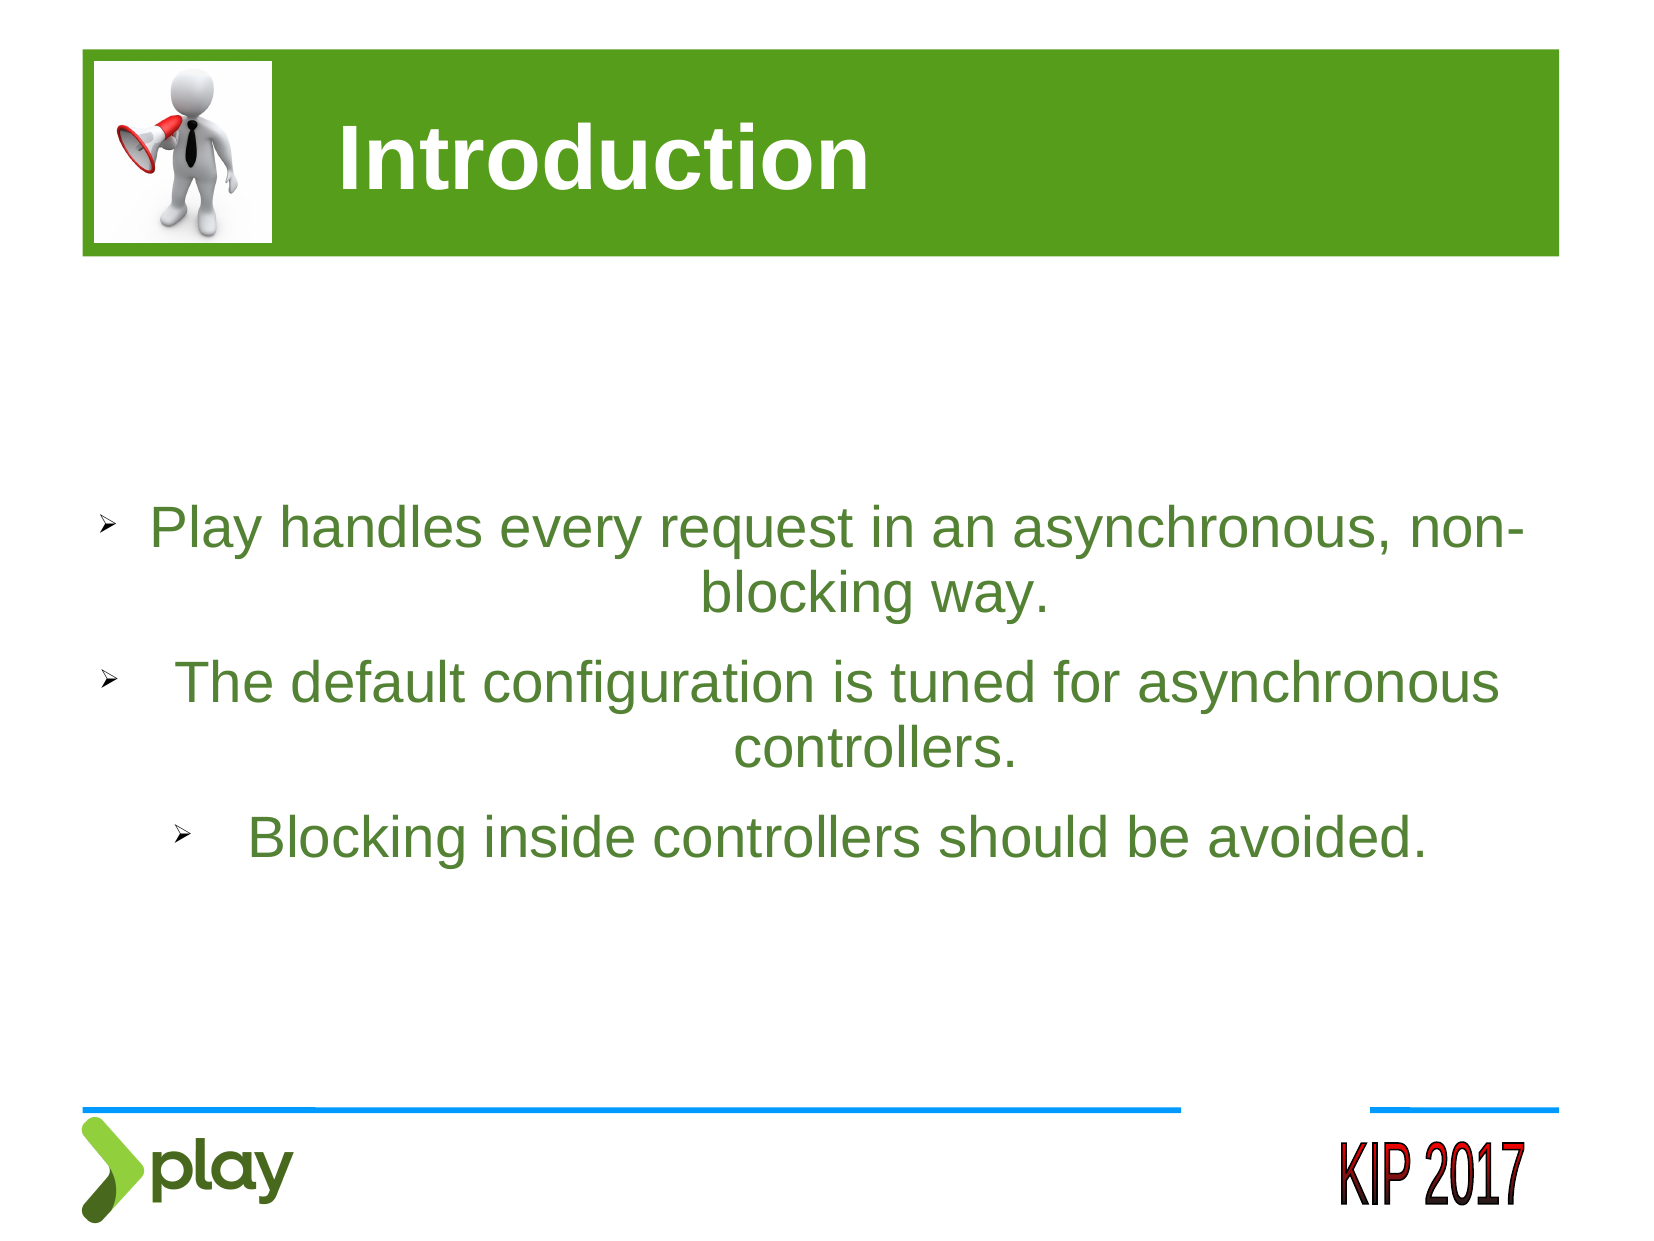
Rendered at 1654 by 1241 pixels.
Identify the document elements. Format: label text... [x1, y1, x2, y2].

picture [68, 1111, 302, 1229]
text_box Play handles every request in an asynchronous, non-blocking way. The default configuration is tuned for asynchronous controllers. Blocking inside controllers should be avoided. [82, 299, 1560, 1065]
picture [94, 61, 272, 243]
title Introduction [82, 49, 1560, 257]
